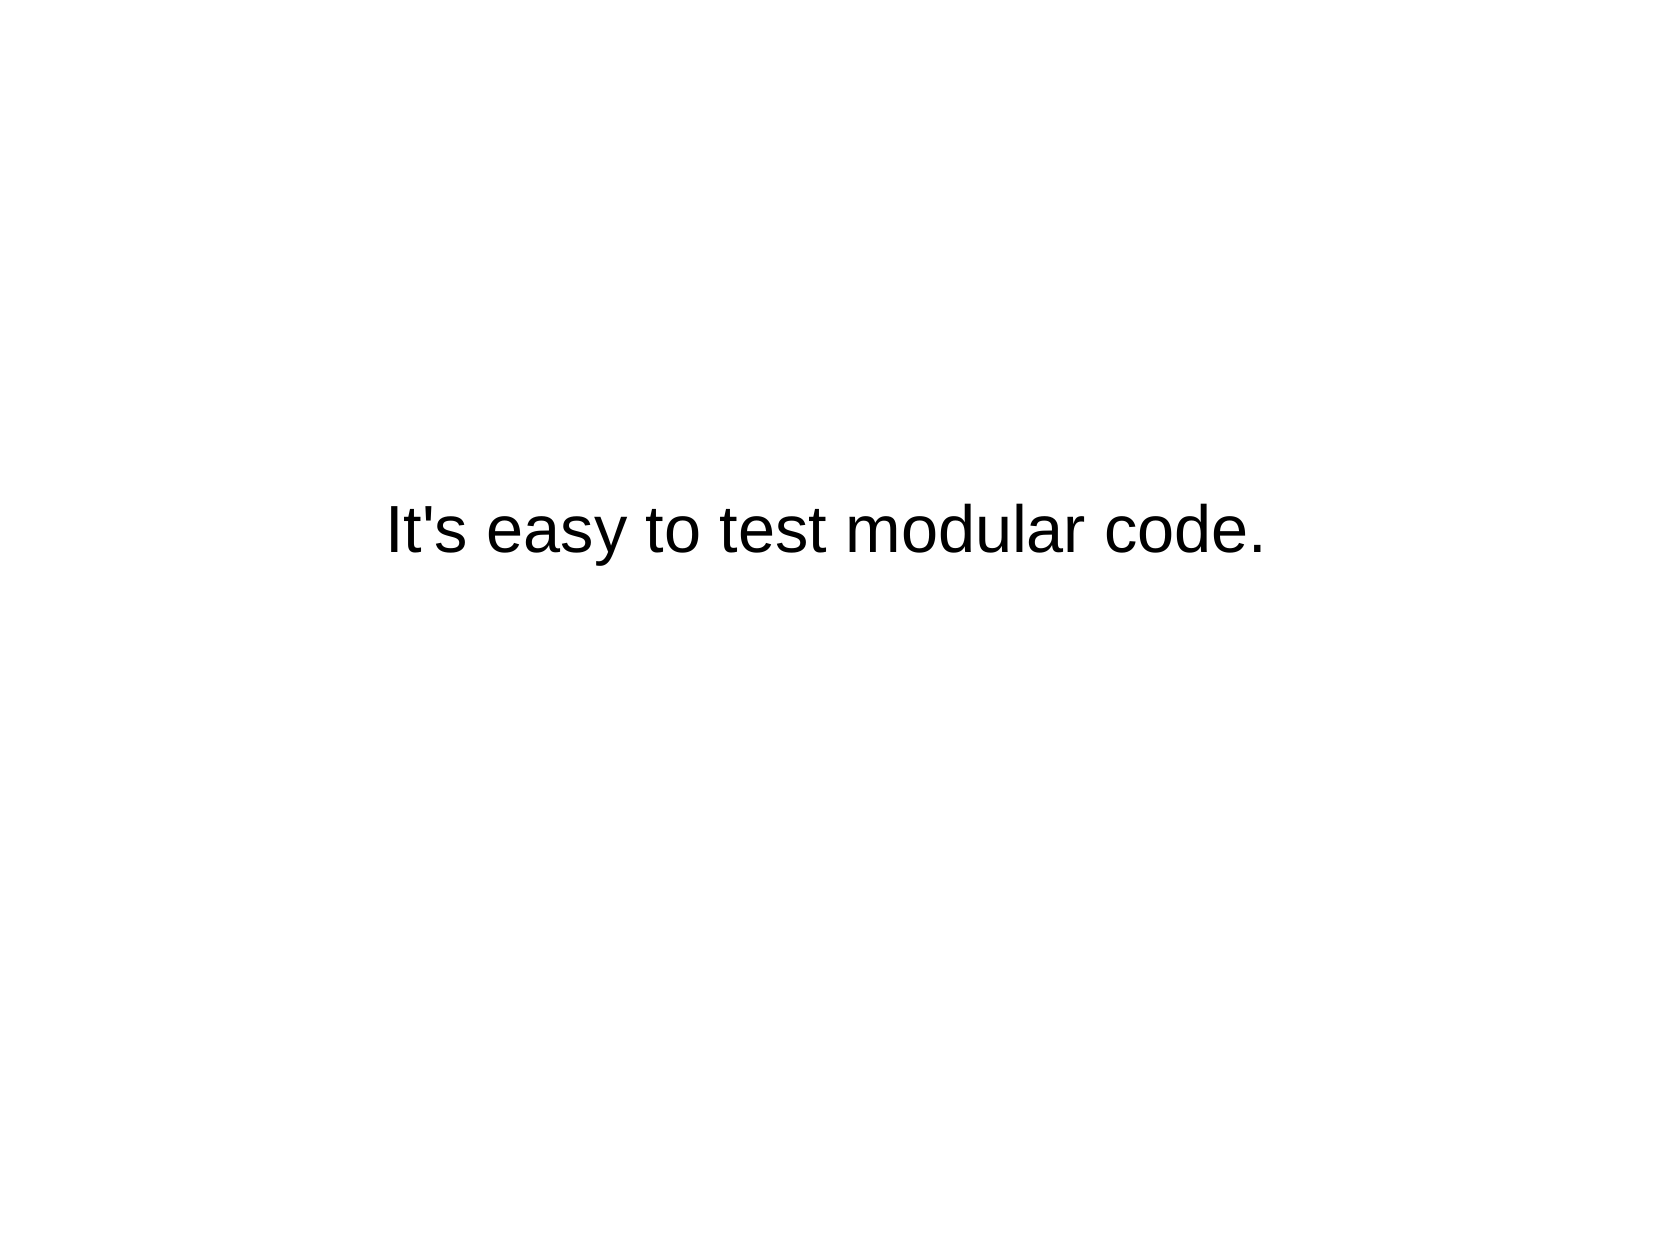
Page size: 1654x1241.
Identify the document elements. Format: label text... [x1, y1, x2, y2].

subtitle It's easy to test modular code. [82, 49, 1571, 1010]
